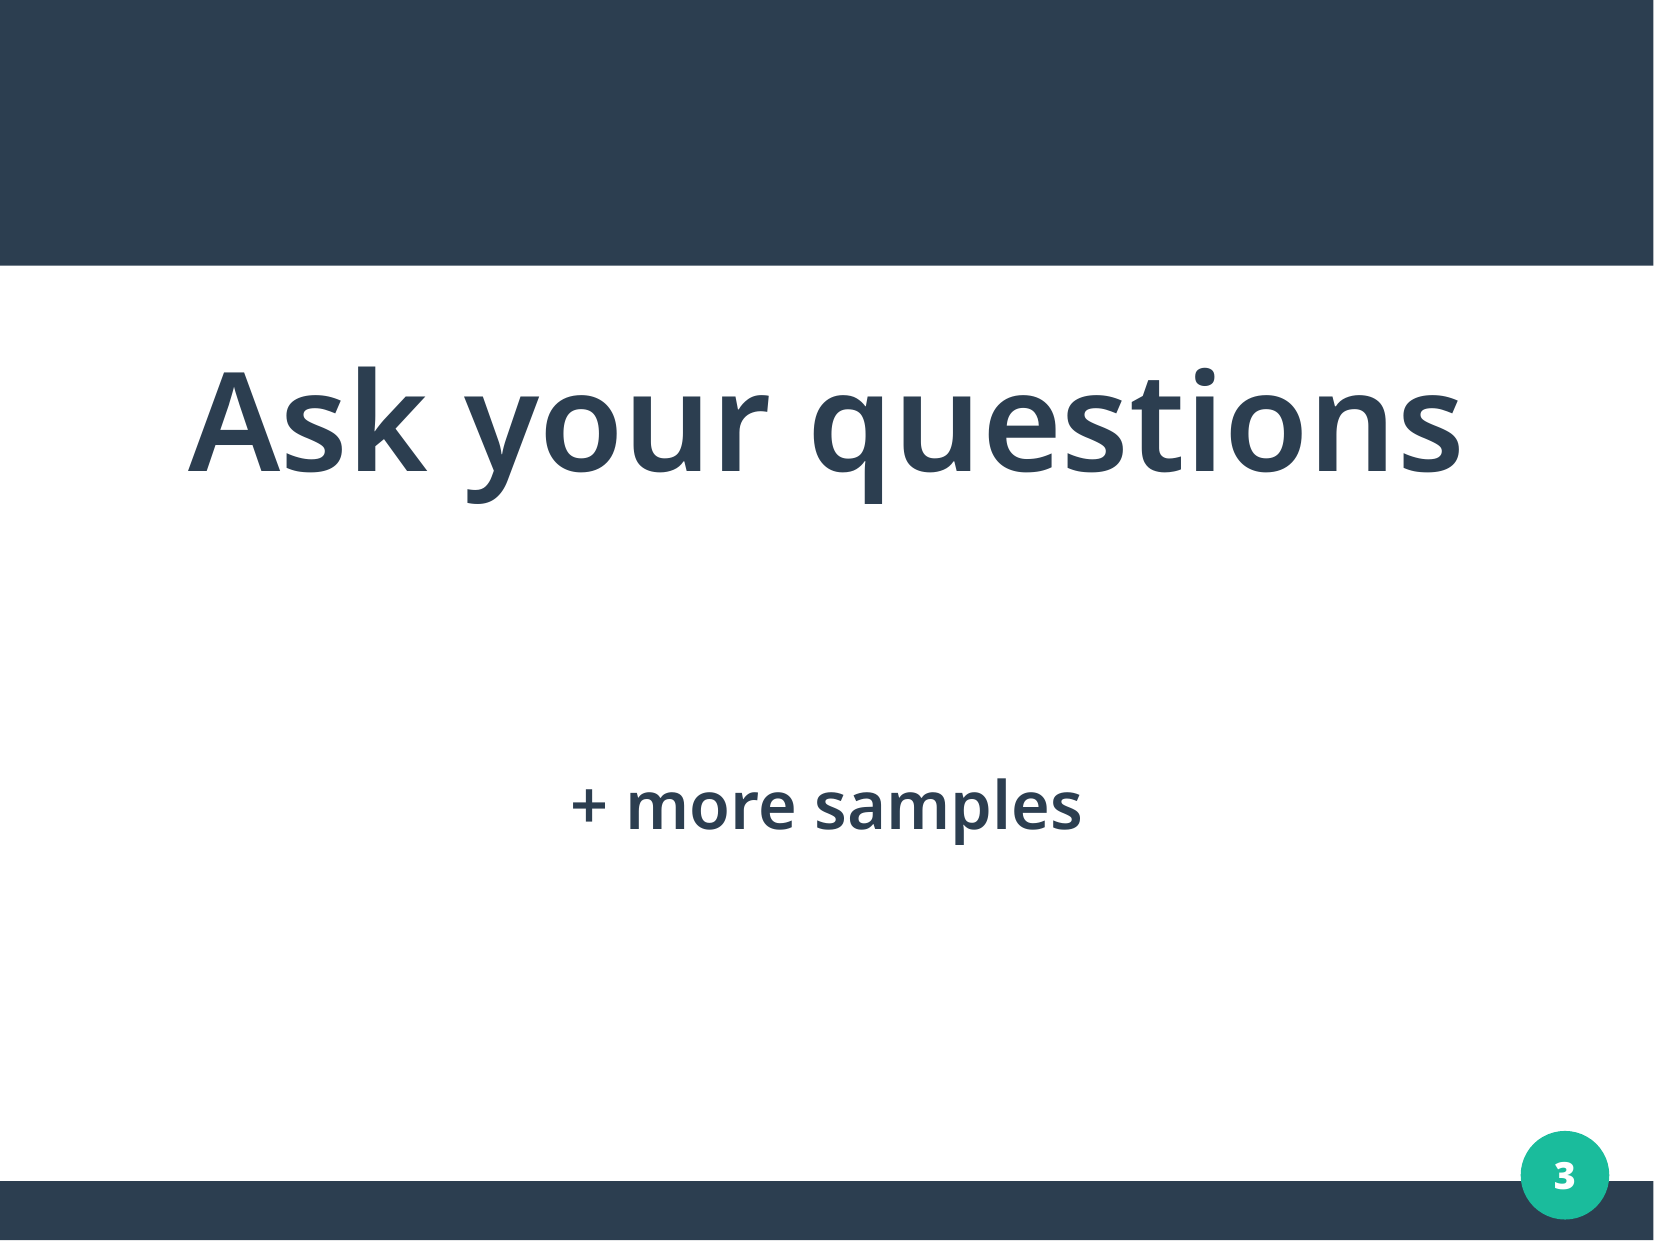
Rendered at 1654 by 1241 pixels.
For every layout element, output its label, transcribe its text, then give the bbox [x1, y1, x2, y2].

list Ask your questions + more samples [59, 324, 1595, 1152]
